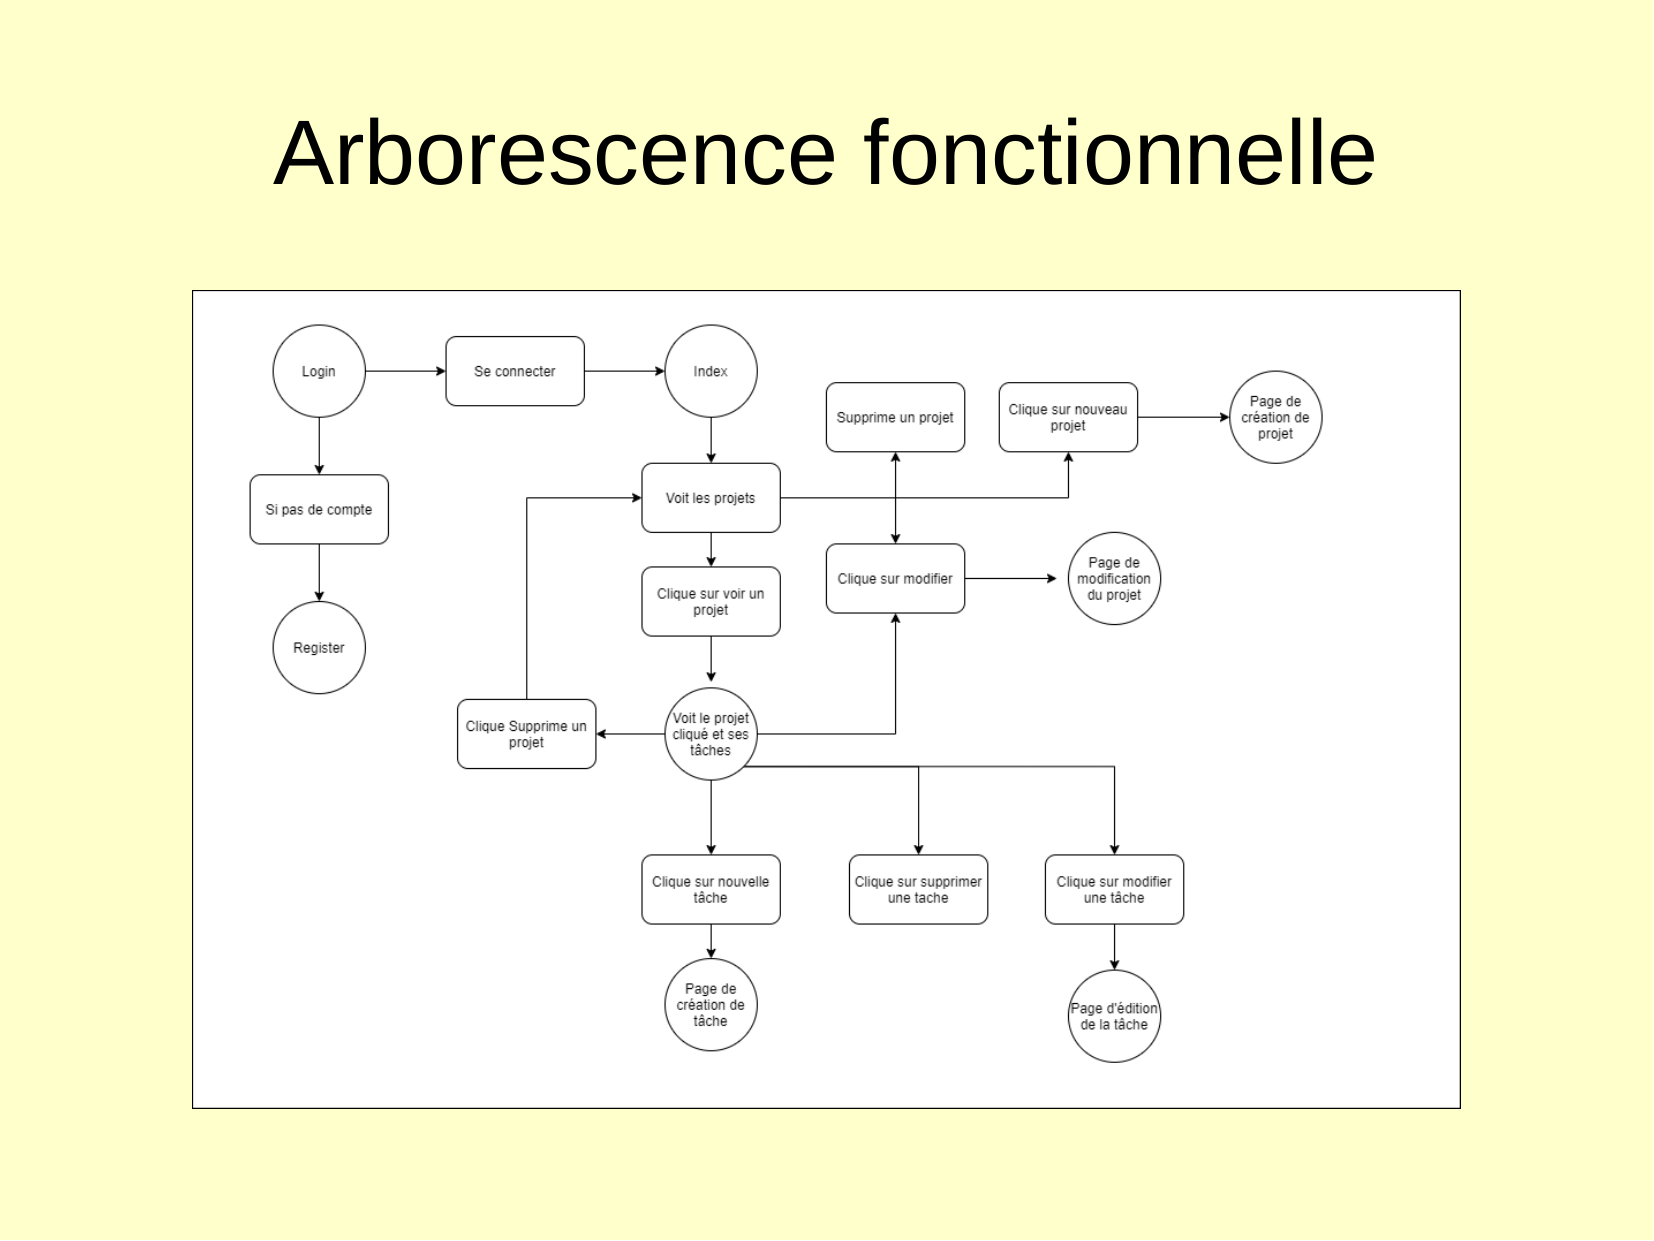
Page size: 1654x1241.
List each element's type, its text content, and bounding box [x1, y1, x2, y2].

picture [192, 290, 1461, 1109]
title Arborescence fonctionnelle [82, 49, 1571, 257]
